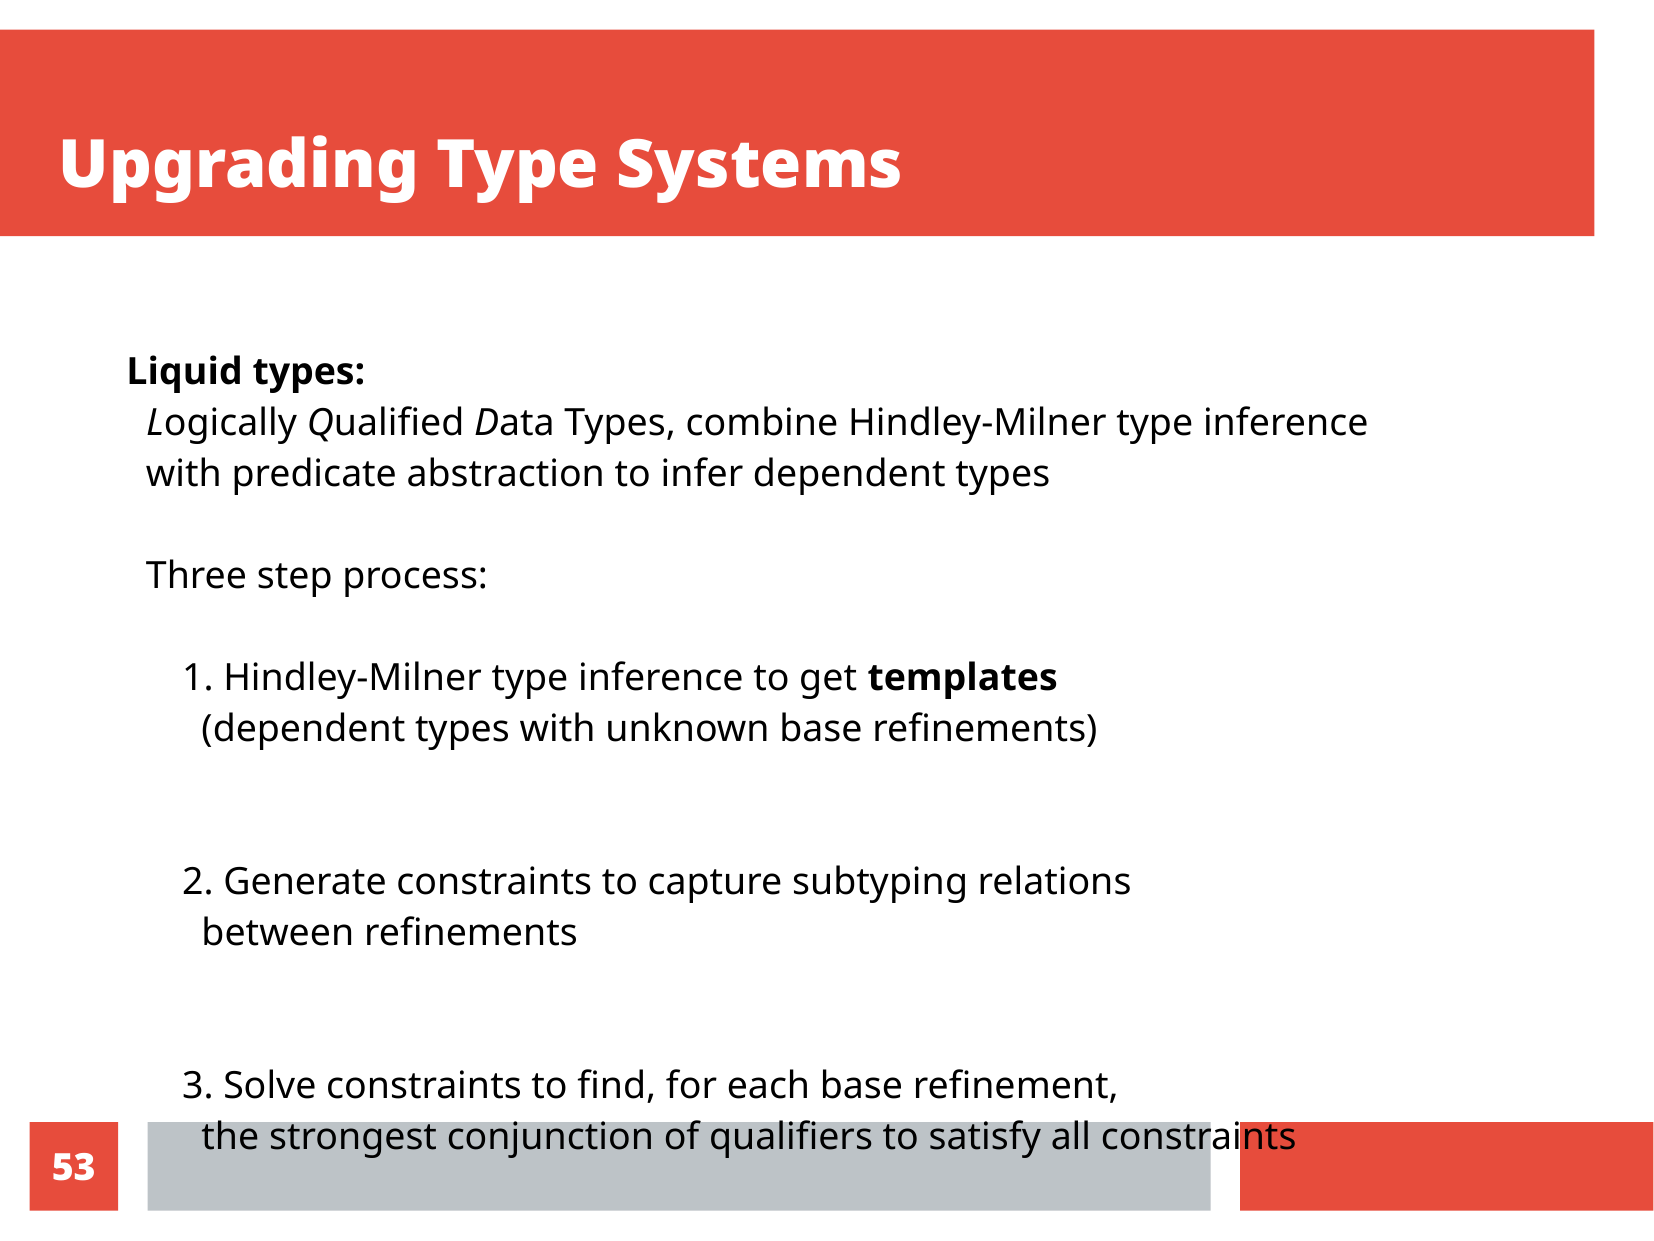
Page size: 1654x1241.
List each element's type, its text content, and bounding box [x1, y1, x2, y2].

title Upgrading Type Systems [59, 59, 1595, 207]
text_box Liquid types: Logically Qualified Data Types, combine Hindley-Milner type inference with predicate abstraction to infer dependent types Three step process: 1. Hindley-Milner type inference to get templates (dependent types with unknown base refinements) 2. Generate constraints to capture subtyping relations between refinements 3. Solve constraints to find, for each base refinement, the strongest conjunction of qualifiers to satisfy all constraints [92, 286, 1496, 1041]
